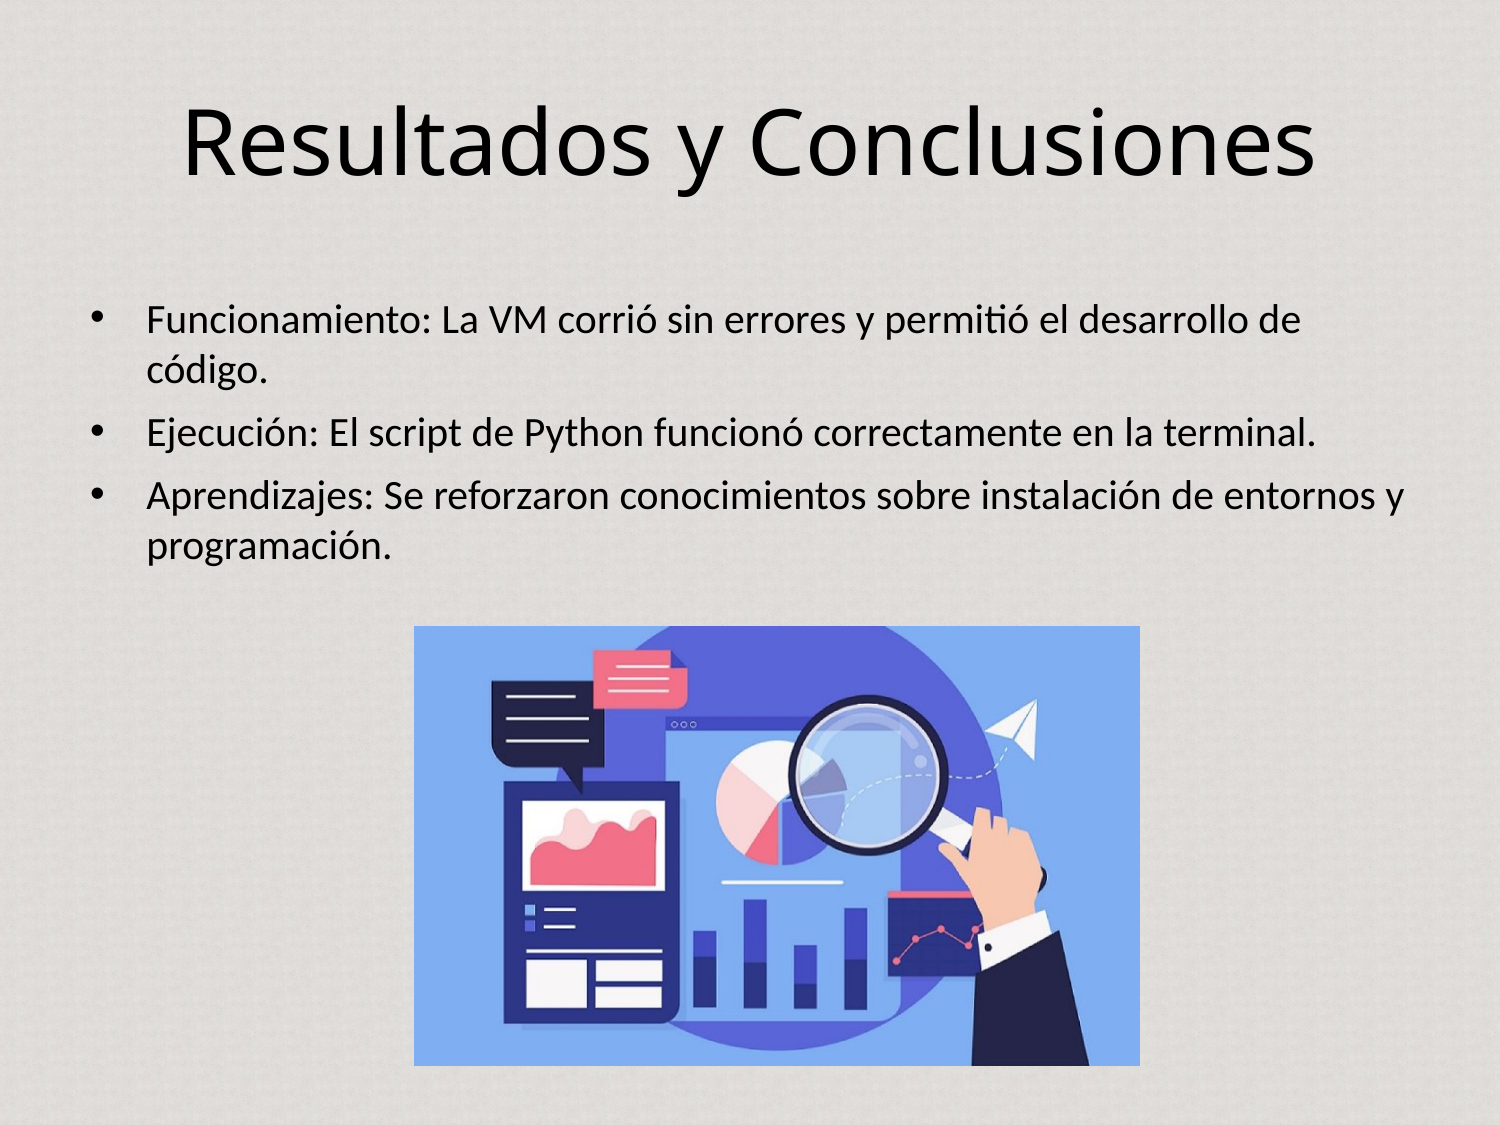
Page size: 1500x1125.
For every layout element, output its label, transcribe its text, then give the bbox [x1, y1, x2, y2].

title Resultados y Conclusiones [75, 45, 1425, 220]
picture [0, 0, 1500, 1125]
list Funcionamiento: La VM corrió sin errores y permitió el desarrollo de código. Ejecución: El script de Python funcionó correctamente en la terminal. Aprendizajes: Se reforzaron conocimientos sobre instalación de entornos y programación. [75, 220, 1425, 963]
